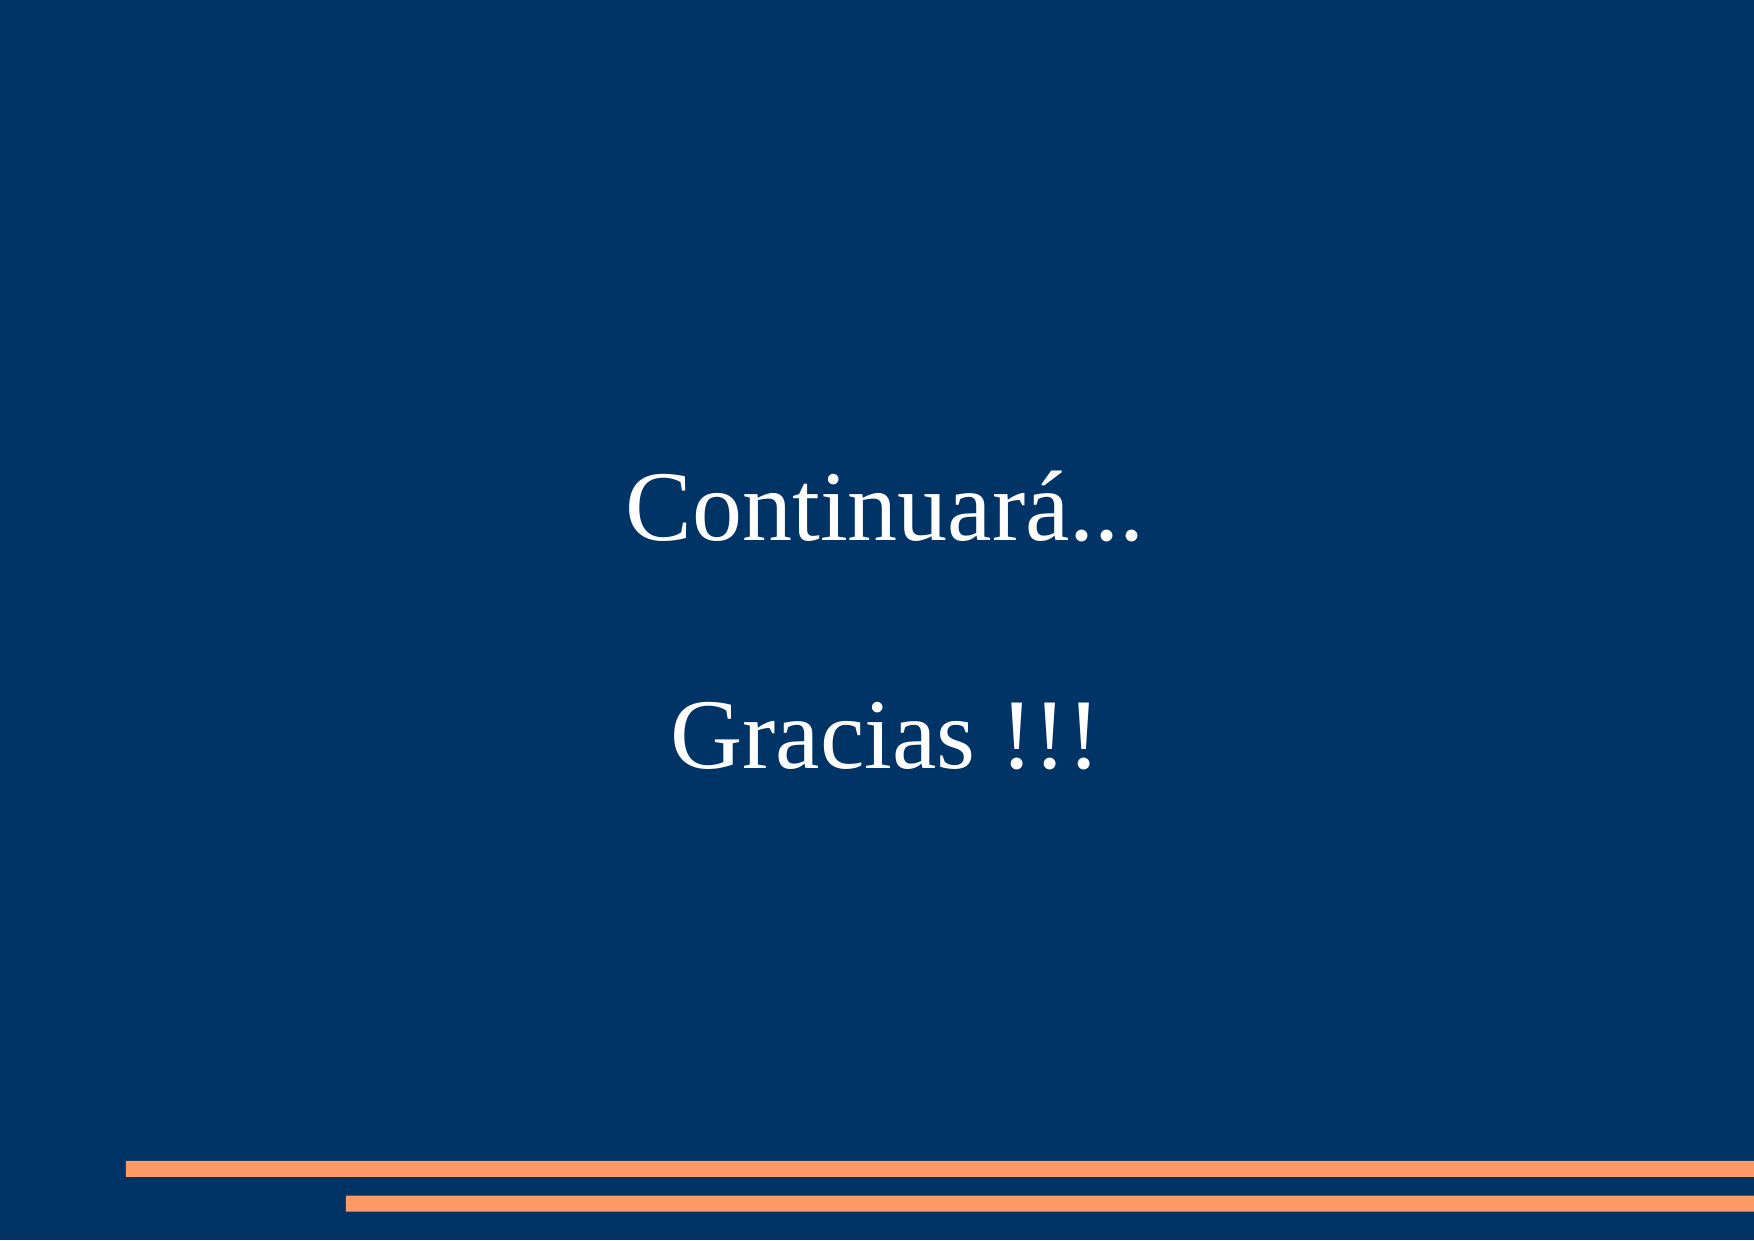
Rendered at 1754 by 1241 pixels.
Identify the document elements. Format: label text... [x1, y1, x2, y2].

text_box Continuará... Gracias !!! [413, 449, 1359, 792]
